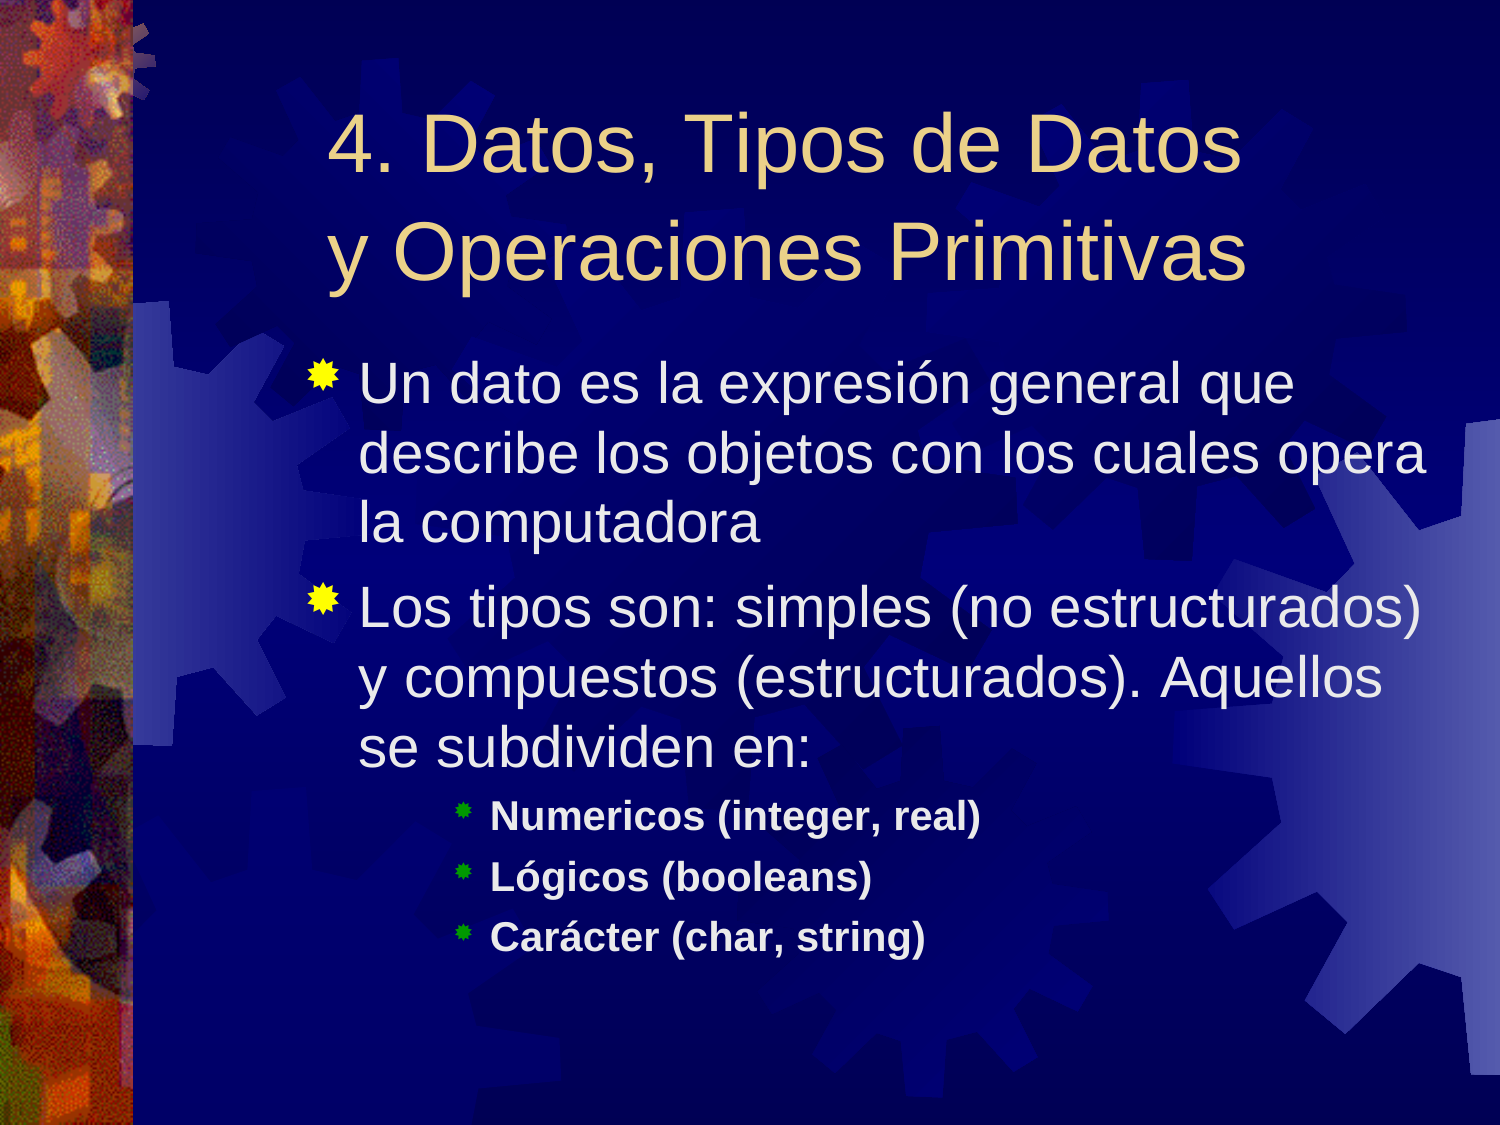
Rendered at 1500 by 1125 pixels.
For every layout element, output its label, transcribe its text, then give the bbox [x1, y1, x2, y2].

title 4. Datos, Tipos de Datos y Operaciones Primitivas [312, 99, 1300, 288]
picture [0, 0, 133, 1125]
list Un dato es la expresión general que describe los objetos con los cuales opera la computadora Los tipos son: simples (no estructurados) y compuestos (estructurados). Aquellos se subdividen en: Numericos (integer, real) Lógicos (booleans) Carácter (char, string) [287, 337, 1450, 1050]
